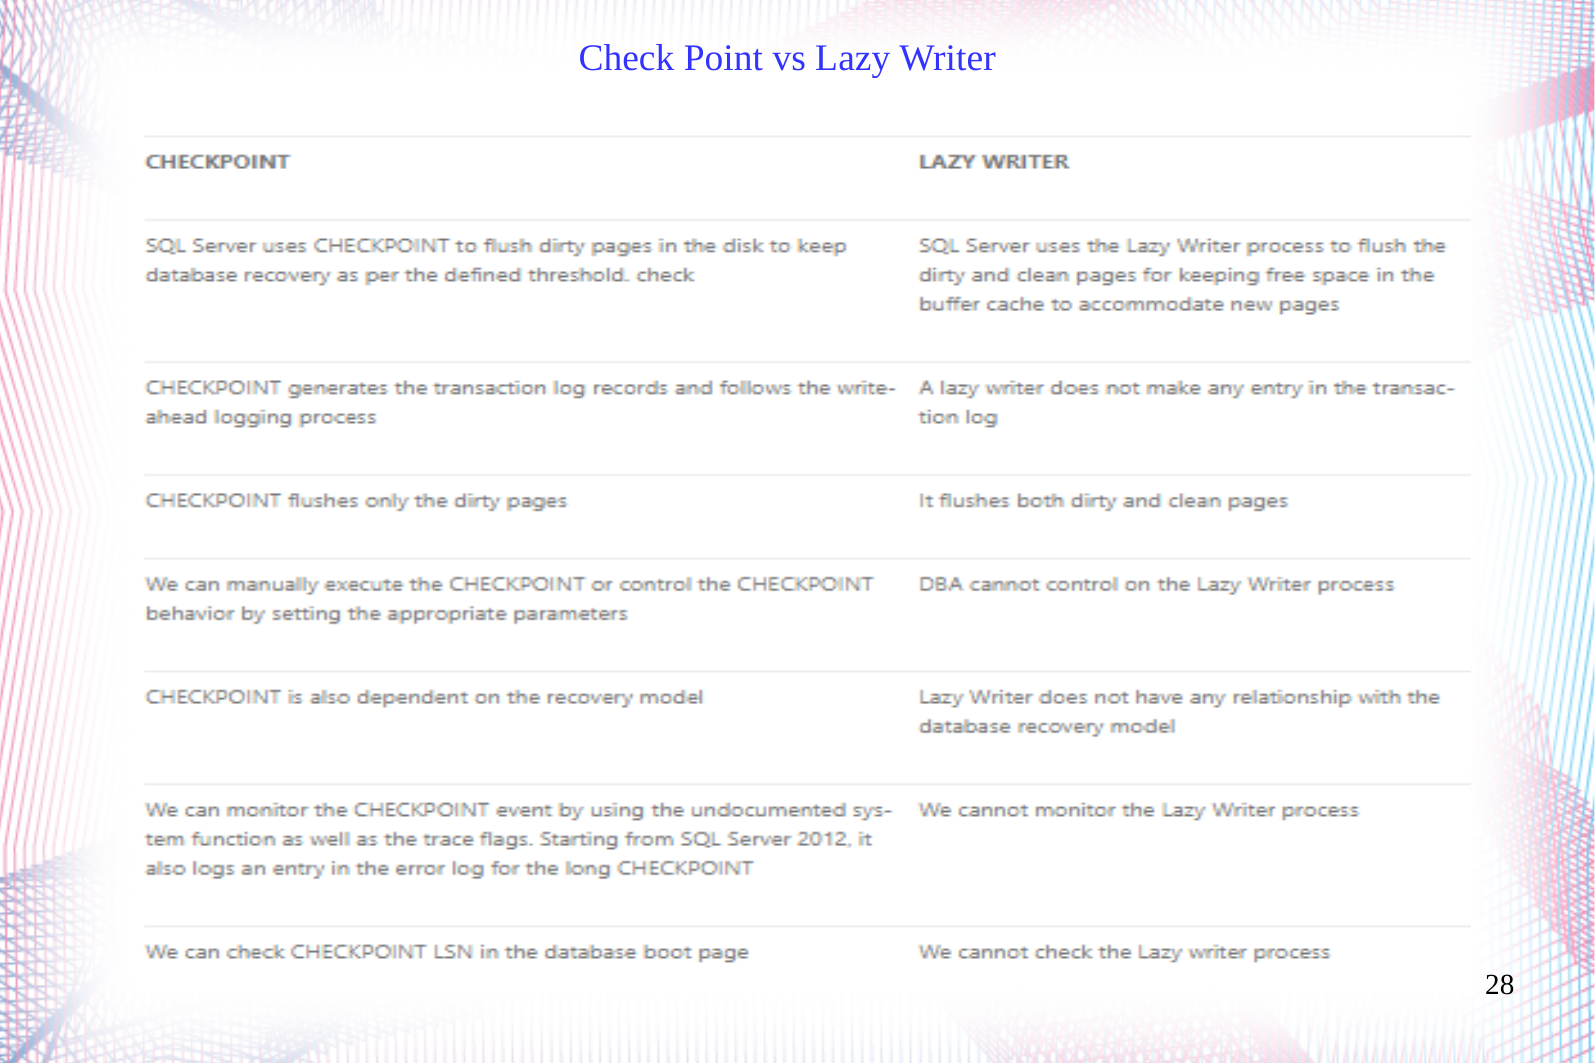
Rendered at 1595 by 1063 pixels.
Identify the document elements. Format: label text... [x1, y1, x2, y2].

picture [0, 0, 1595, 1063]
text_box Check Point vs Lazy Writer [420, 30, 1156, 88]
